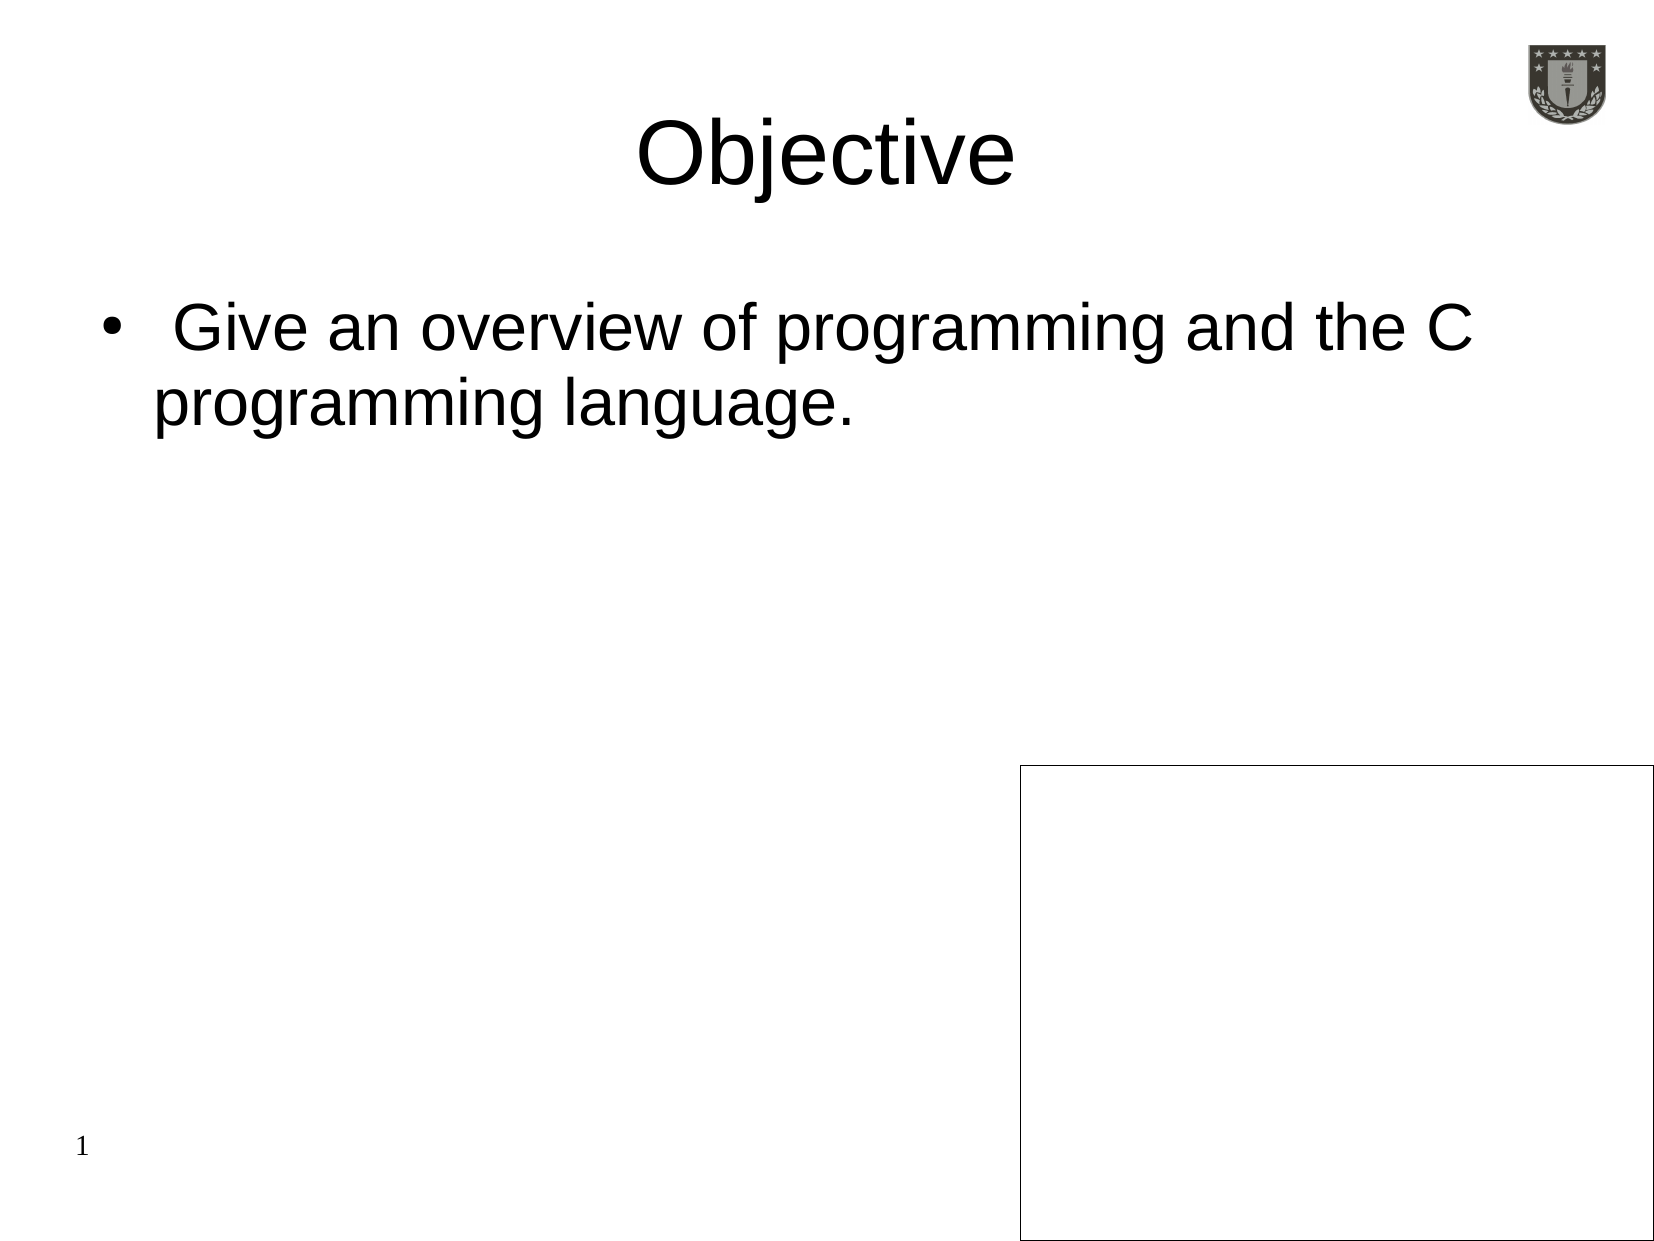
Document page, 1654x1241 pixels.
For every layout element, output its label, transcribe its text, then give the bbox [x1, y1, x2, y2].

list Give an overview of programming and the C programming language. [82, 290, 1538, 1010]
picture [1528, 45, 1606, 125]
title Objective [82, 49, 1571, 257]
